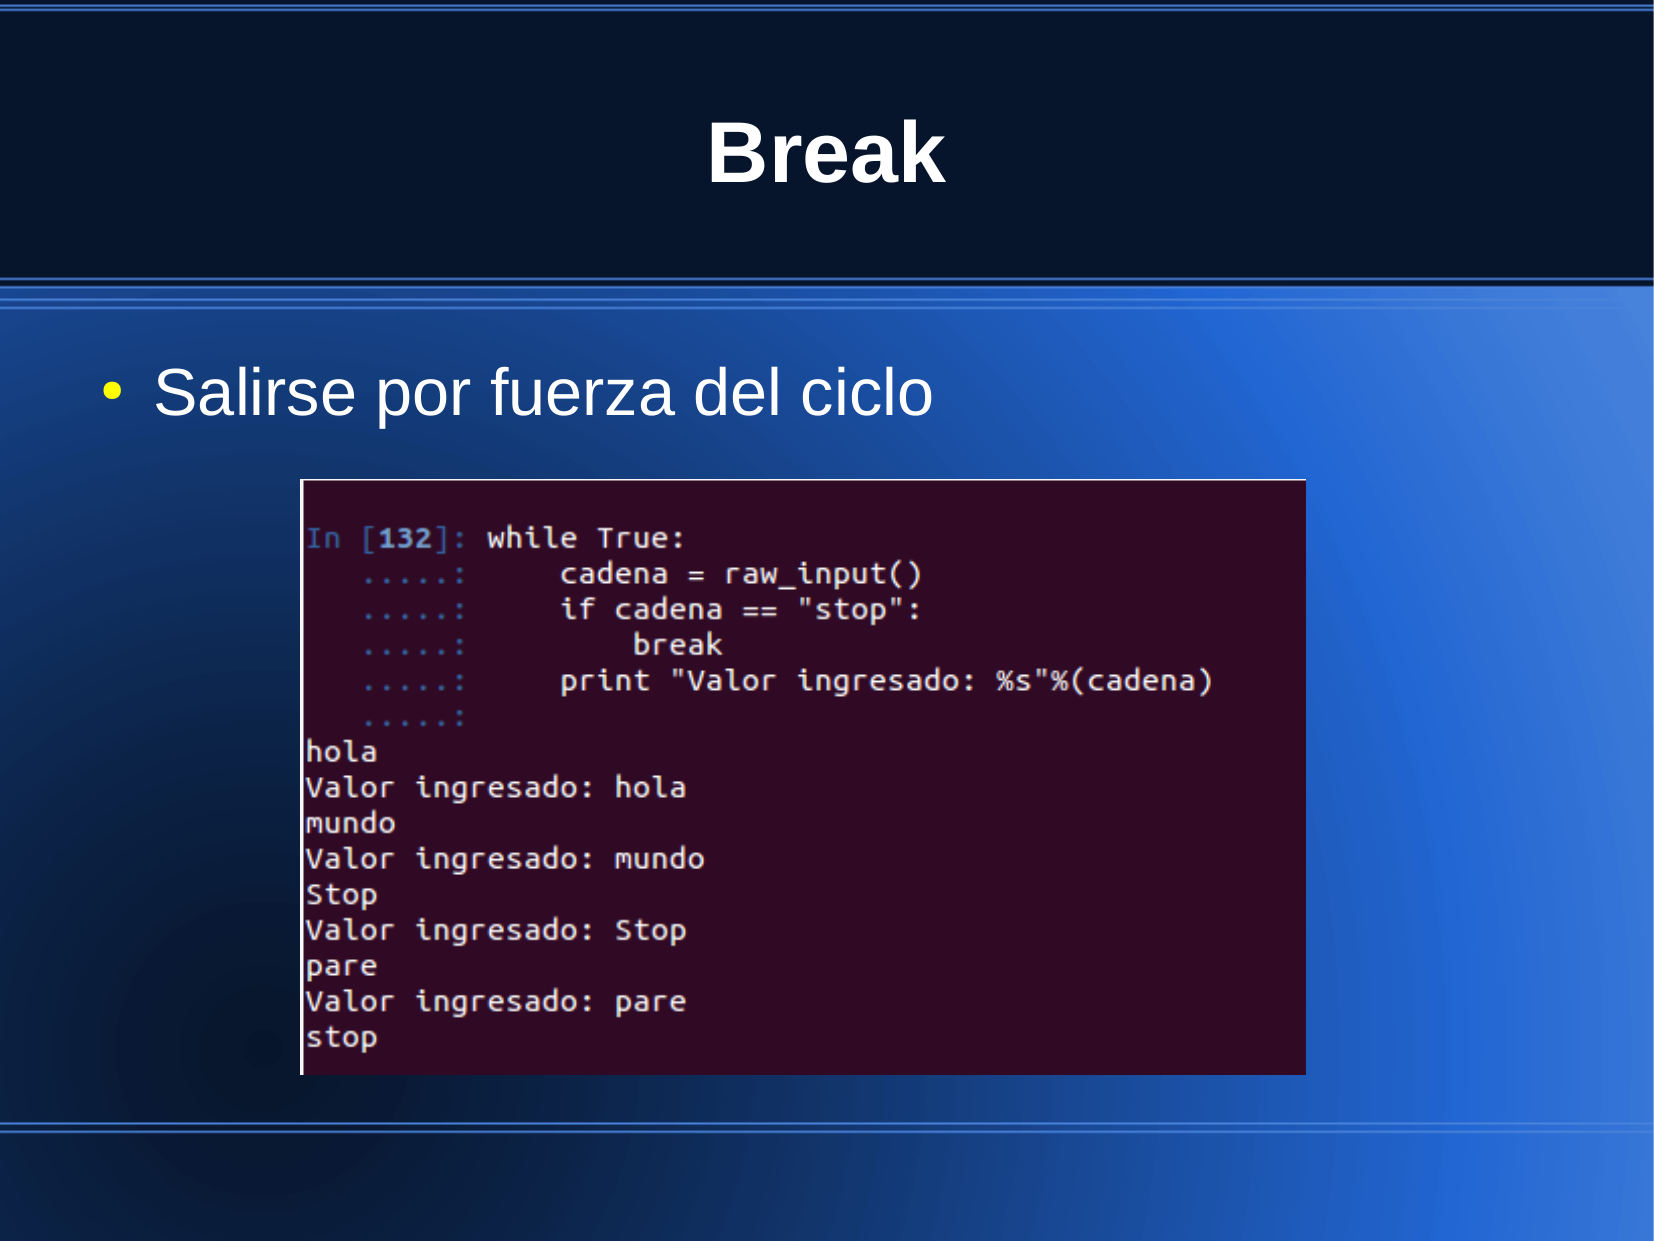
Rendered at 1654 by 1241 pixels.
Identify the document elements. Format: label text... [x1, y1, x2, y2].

list Salirse por fuerza del ciclo [82, 355, 1571, 1075]
picture [0, 0, 1654, 1241]
title Break [82, 49, 1571, 257]
